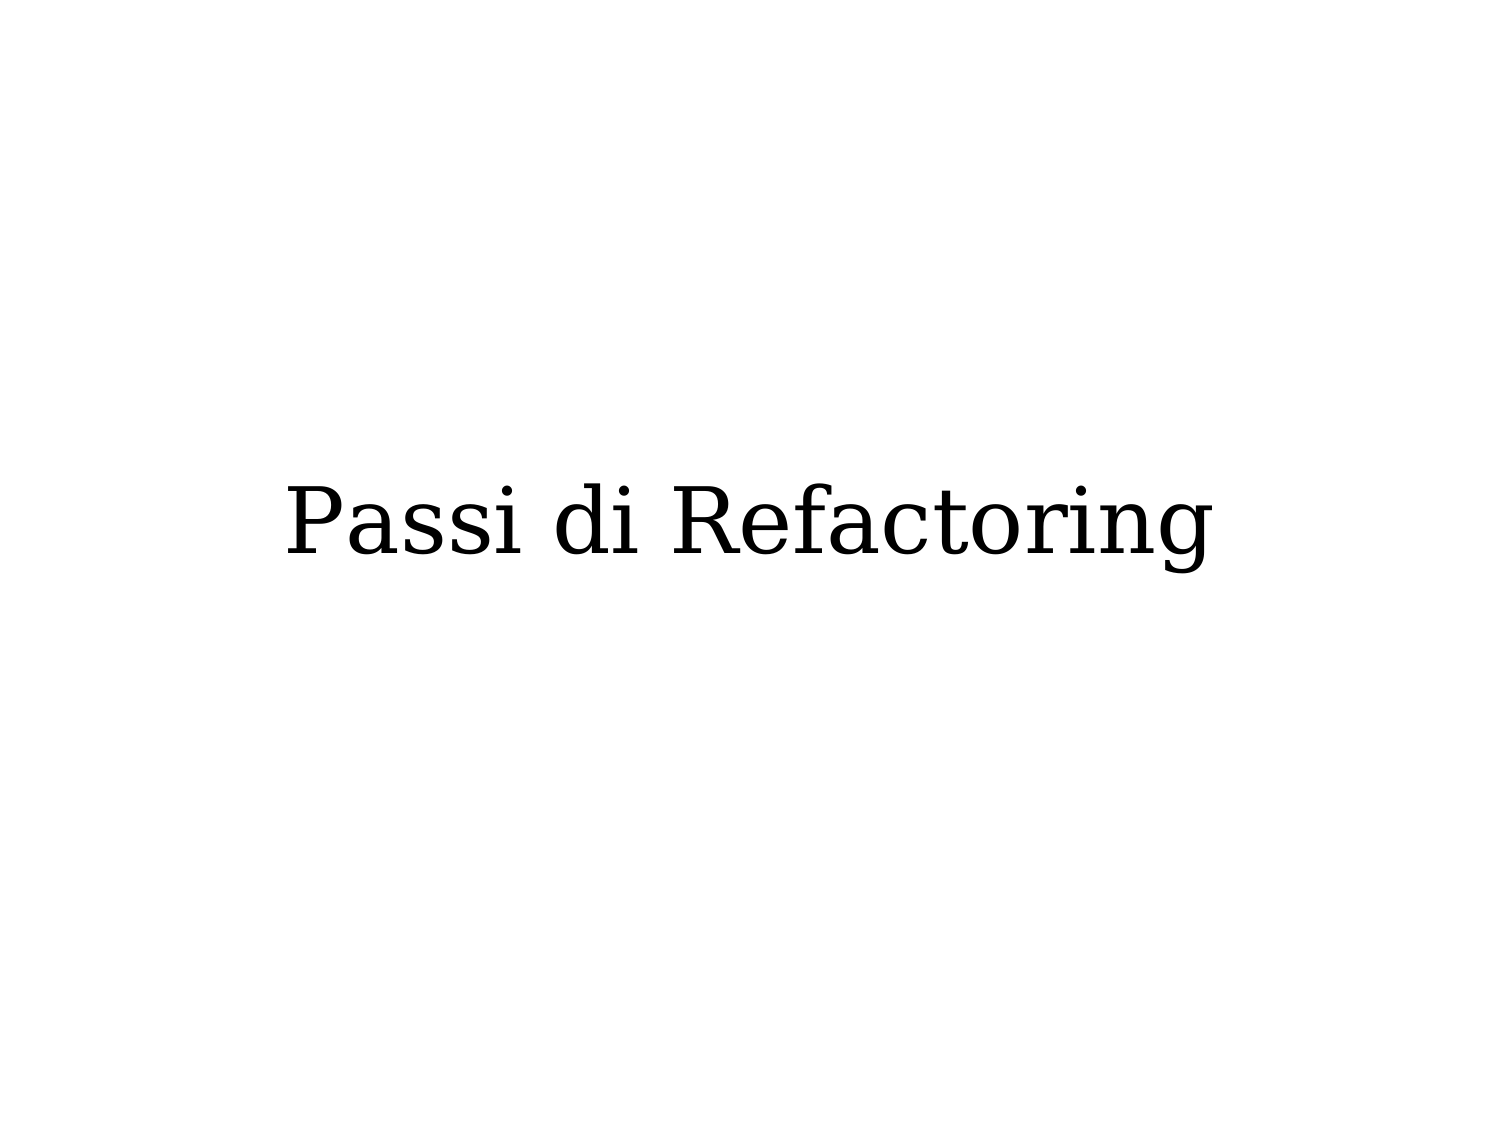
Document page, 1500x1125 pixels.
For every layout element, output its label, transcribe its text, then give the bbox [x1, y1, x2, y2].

title Passi di Refactoring [75, 424, 1426, 613]
